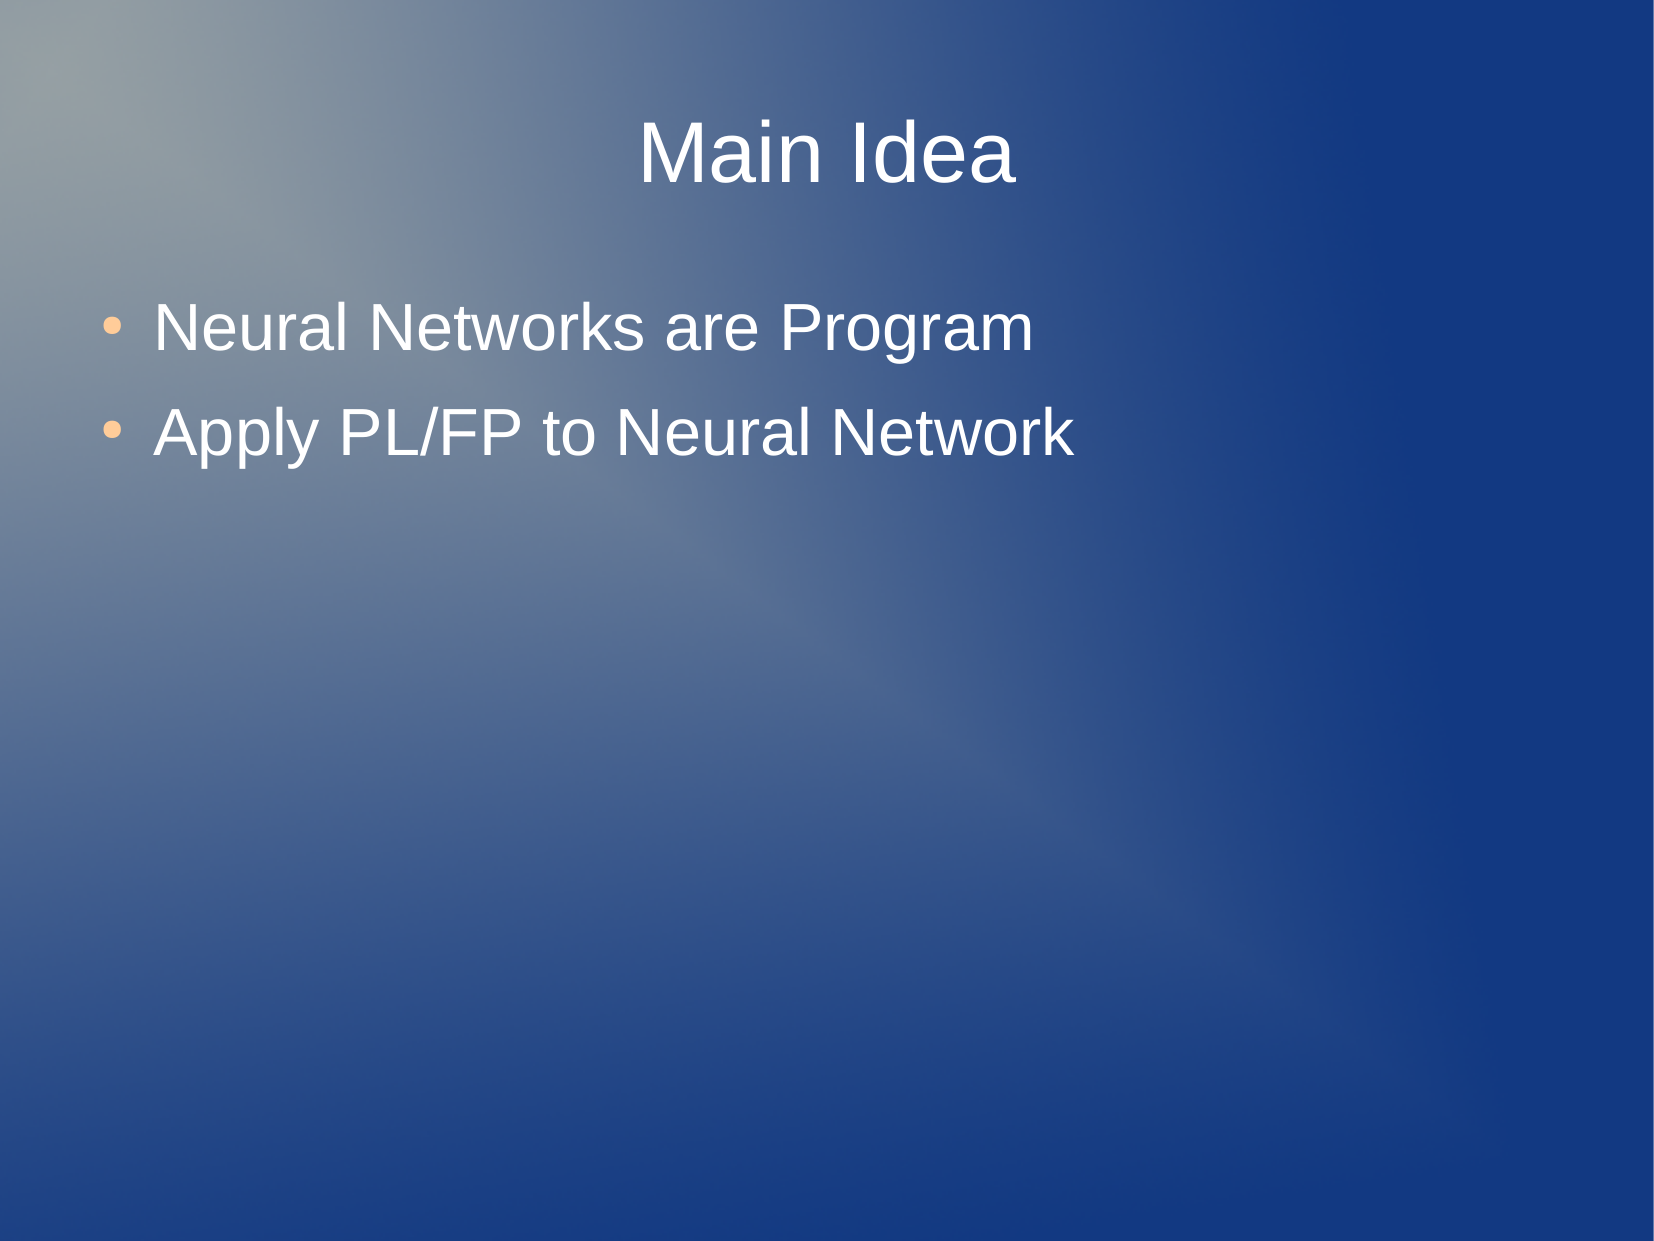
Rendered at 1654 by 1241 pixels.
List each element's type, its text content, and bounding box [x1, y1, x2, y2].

title Main Idea [82, 49, 1571, 257]
list Neural Networks are Program Apply PL/FP to Neural Network [82, 290, 1571, 1109]
picture [0, 0, 1654, 1241]
